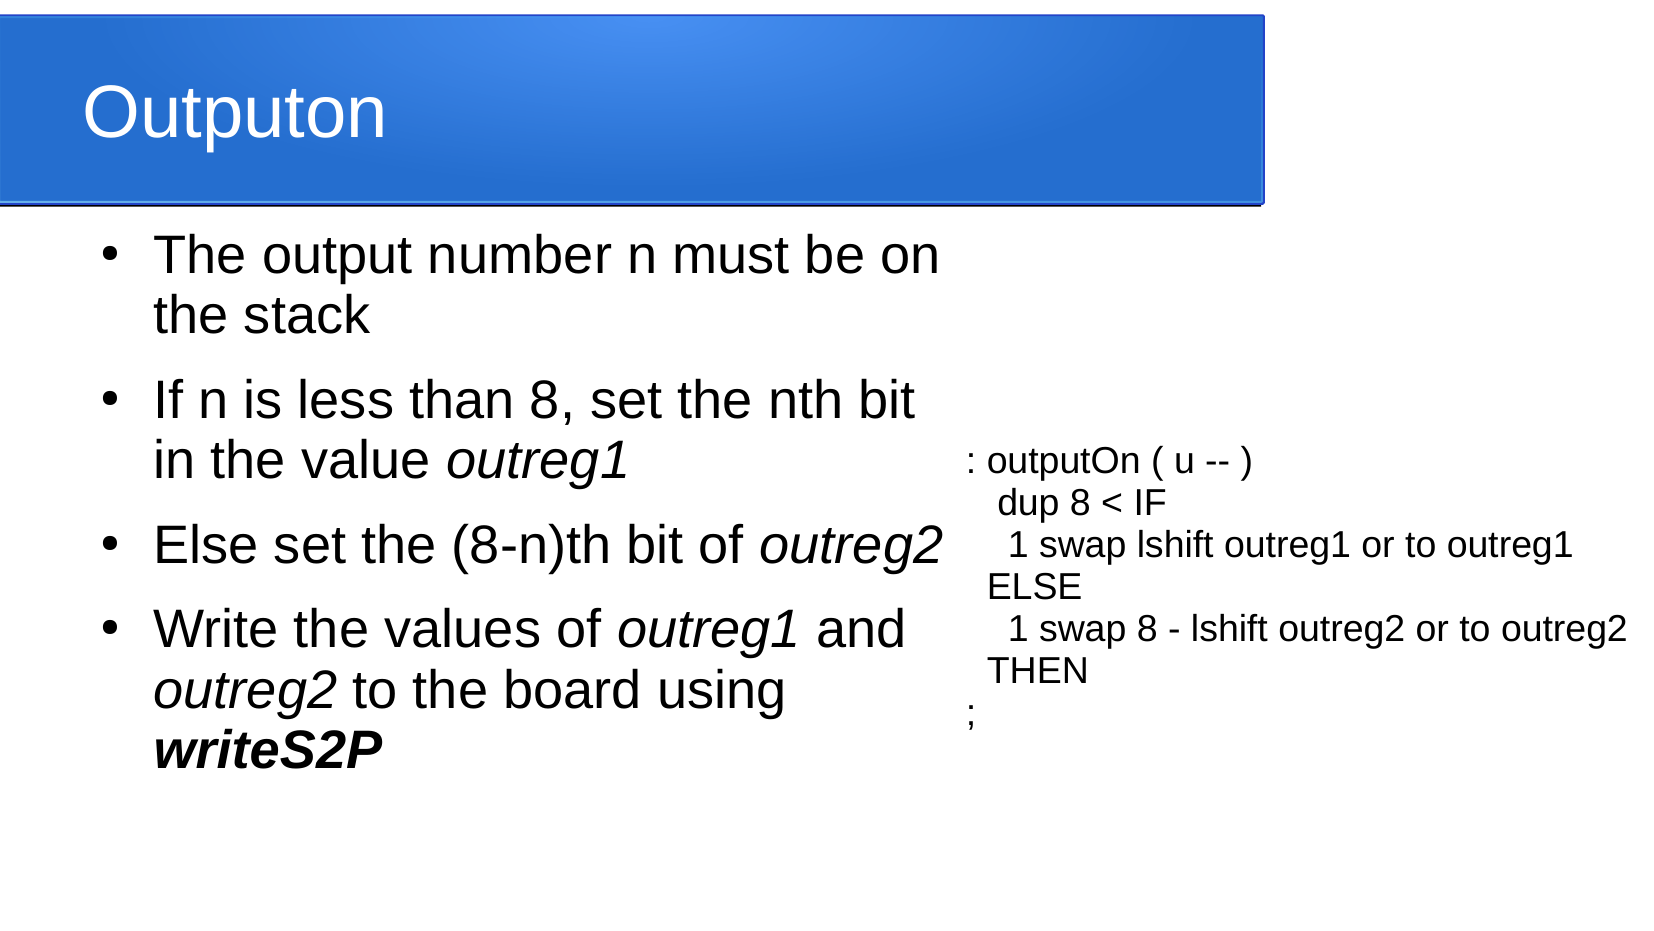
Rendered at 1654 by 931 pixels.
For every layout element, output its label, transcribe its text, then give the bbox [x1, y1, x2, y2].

text_box : outputOn ( u -- ) dup 8 < IF 1 swap lshift outreg1 or to outreg1 ELSE 1 swap 8 - lshift outreg2 or to outreg2 THEN ; [951, 389, 1654, 741]
list The output number n must be on the stack If n is less than 8, set the nth bit in the value outreg1 Else set the (8-n)th bit of outreg2 Write the values of outreg1 and outreg2 to the board using writeS2P [82, 224, 945, 898]
title Outputon [82, 35, 1235, 189]
